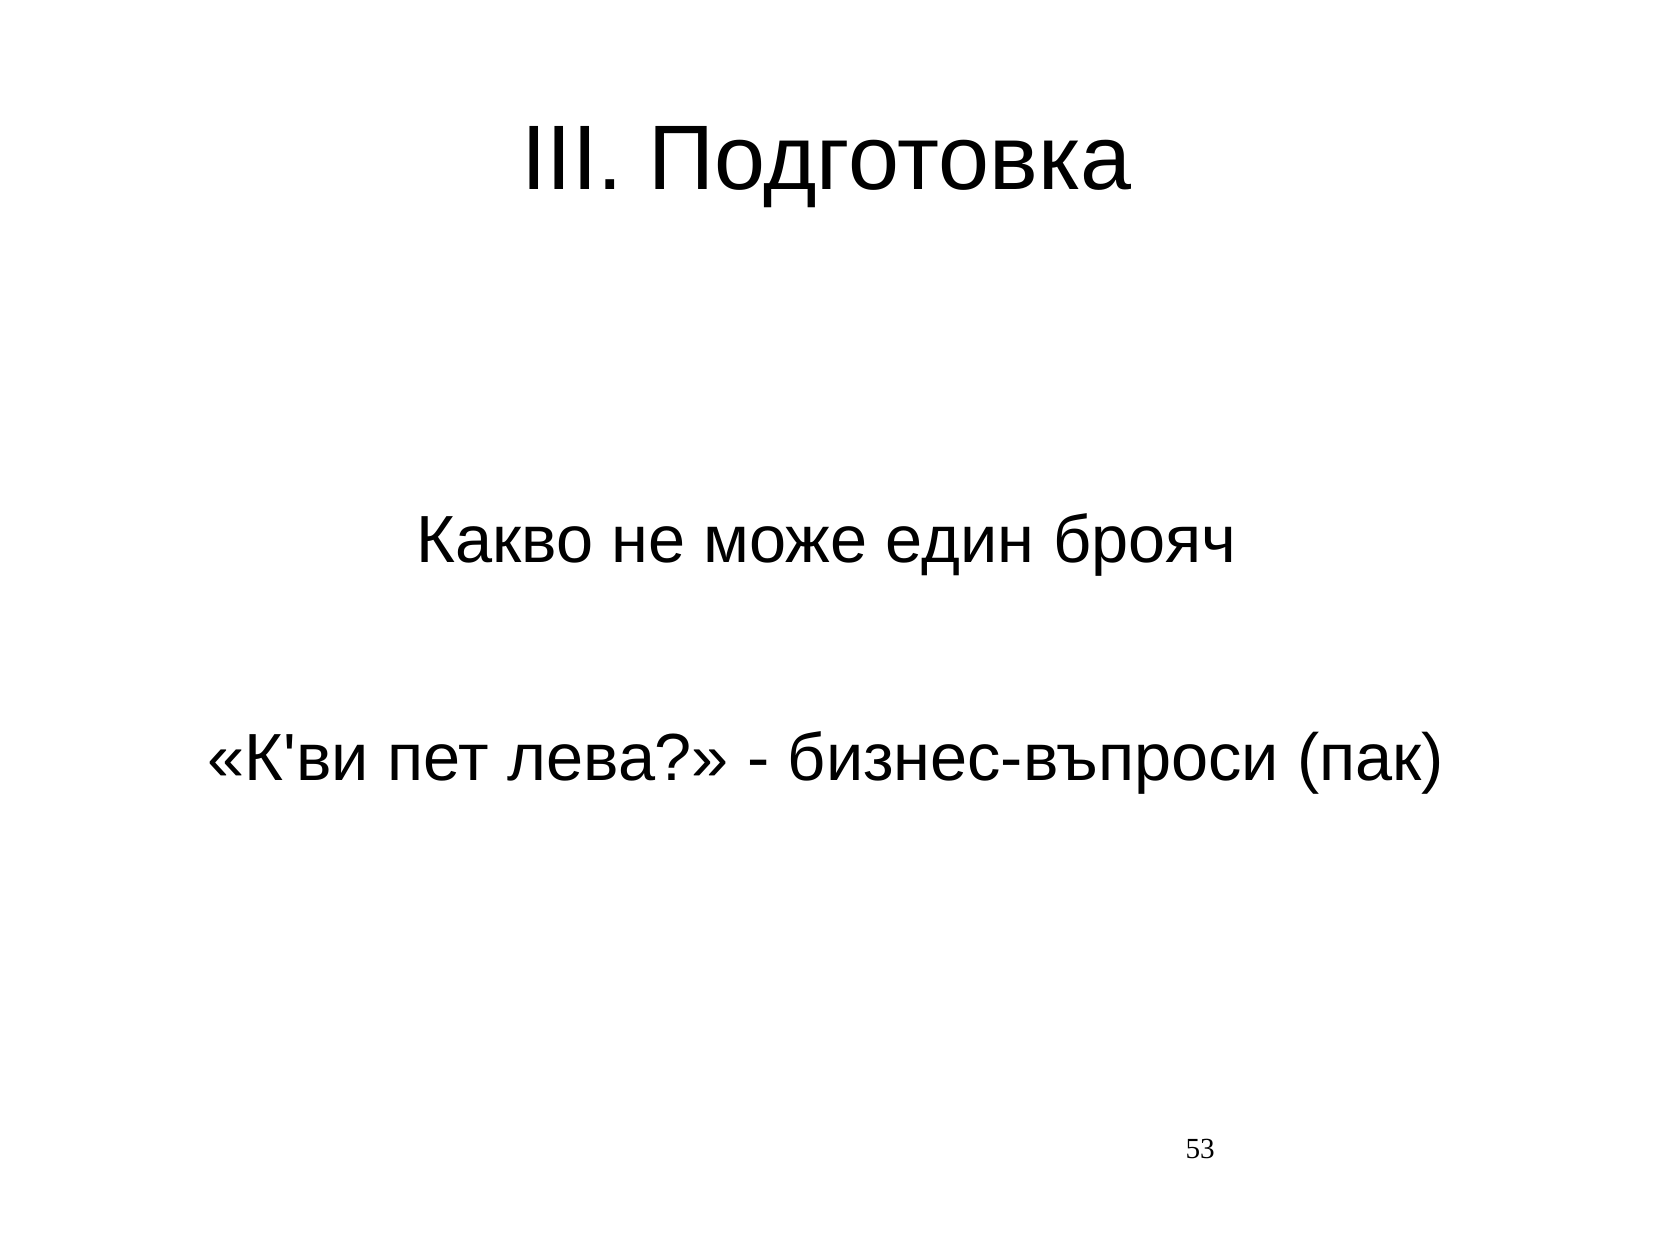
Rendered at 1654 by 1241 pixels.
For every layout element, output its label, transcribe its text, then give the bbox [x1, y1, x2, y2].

text_box [1185, 1129, 1571, 1216]
subtitle Какво не може един брояч «К'ви пет лева?» - бизнес-въпроси (пак) [82, 290, 1571, 1109]
title III. Подготовка [82, 49, 1571, 257]
